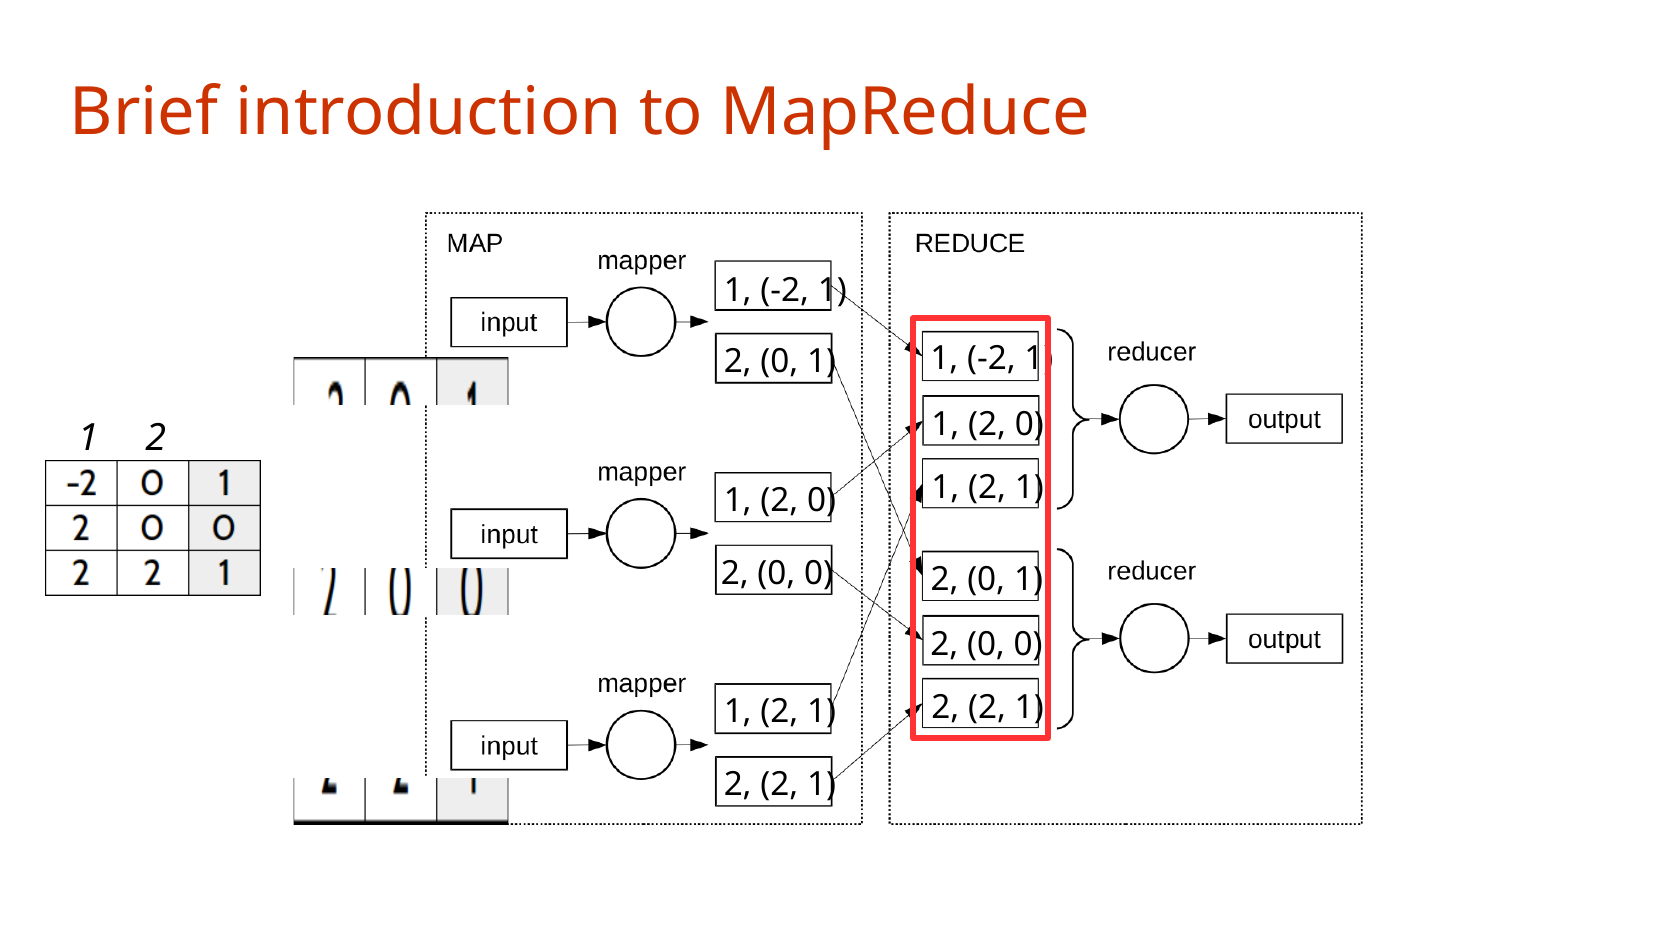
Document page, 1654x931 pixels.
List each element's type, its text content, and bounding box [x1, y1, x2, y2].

text_box 2, (0, 0) [1051, 612, 1055, 669]
text_box 2, (2, 1) [709, 752, 832, 808]
text_box 2, (0, 0) [916, 612, 1045, 669]
text_box 2, (0, 0) [706, 541, 846, 598]
text_box 1, (2, 1) [709, 679, 827, 736]
picture [45, 460, 261, 596]
text_box 1, (-2, 1) [916, 327, 1045, 383]
picture [293, 209, 1365, 827]
text_box 1, (2, 1) [916, 455, 1034, 511]
text_box 1, (2, 0) [709, 468, 838, 525]
text_box 1 [63, 403, 106, 464]
text_box 1, (2, 0) [916, 392, 1045, 448]
text_box 2, (2, 1) [916, 675, 1040, 732]
text_box 2, (0, 1) [916, 547, 1044, 604]
text_box 1, (-2, 1) [709, 258, 840, 314]
text_box 2, (0, 1) [709, 329, 837, 385]
text_box Brief introduction to MapReduce [54, 55, 994, 152]
text_box 2 [130, 403, 179, 464]
